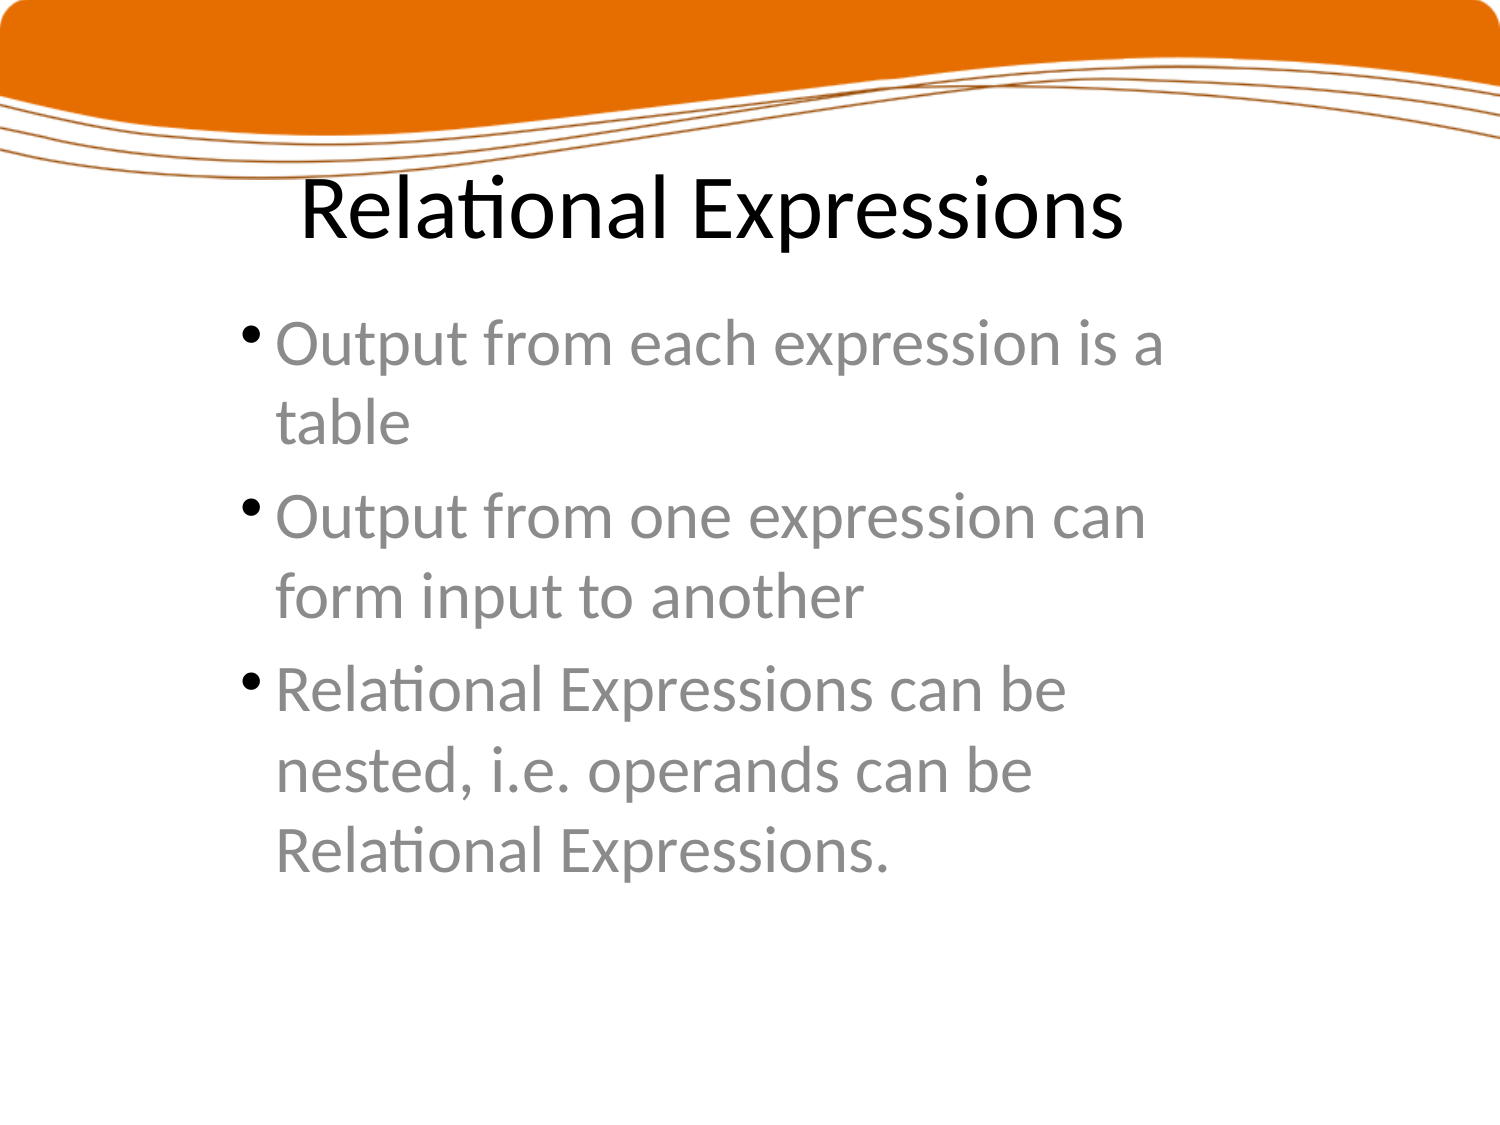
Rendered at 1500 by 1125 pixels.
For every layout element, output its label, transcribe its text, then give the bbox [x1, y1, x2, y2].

picture [0, 0, 1500, 180]
text_box Relational Expressions [74, 125, 1425, 279]
text_box Output from each expression is a table Output from one expression can form input to another Relational Expressions can be nested, i.e. operands can be Relational Expressions. [224, 290, 1275, 988]
